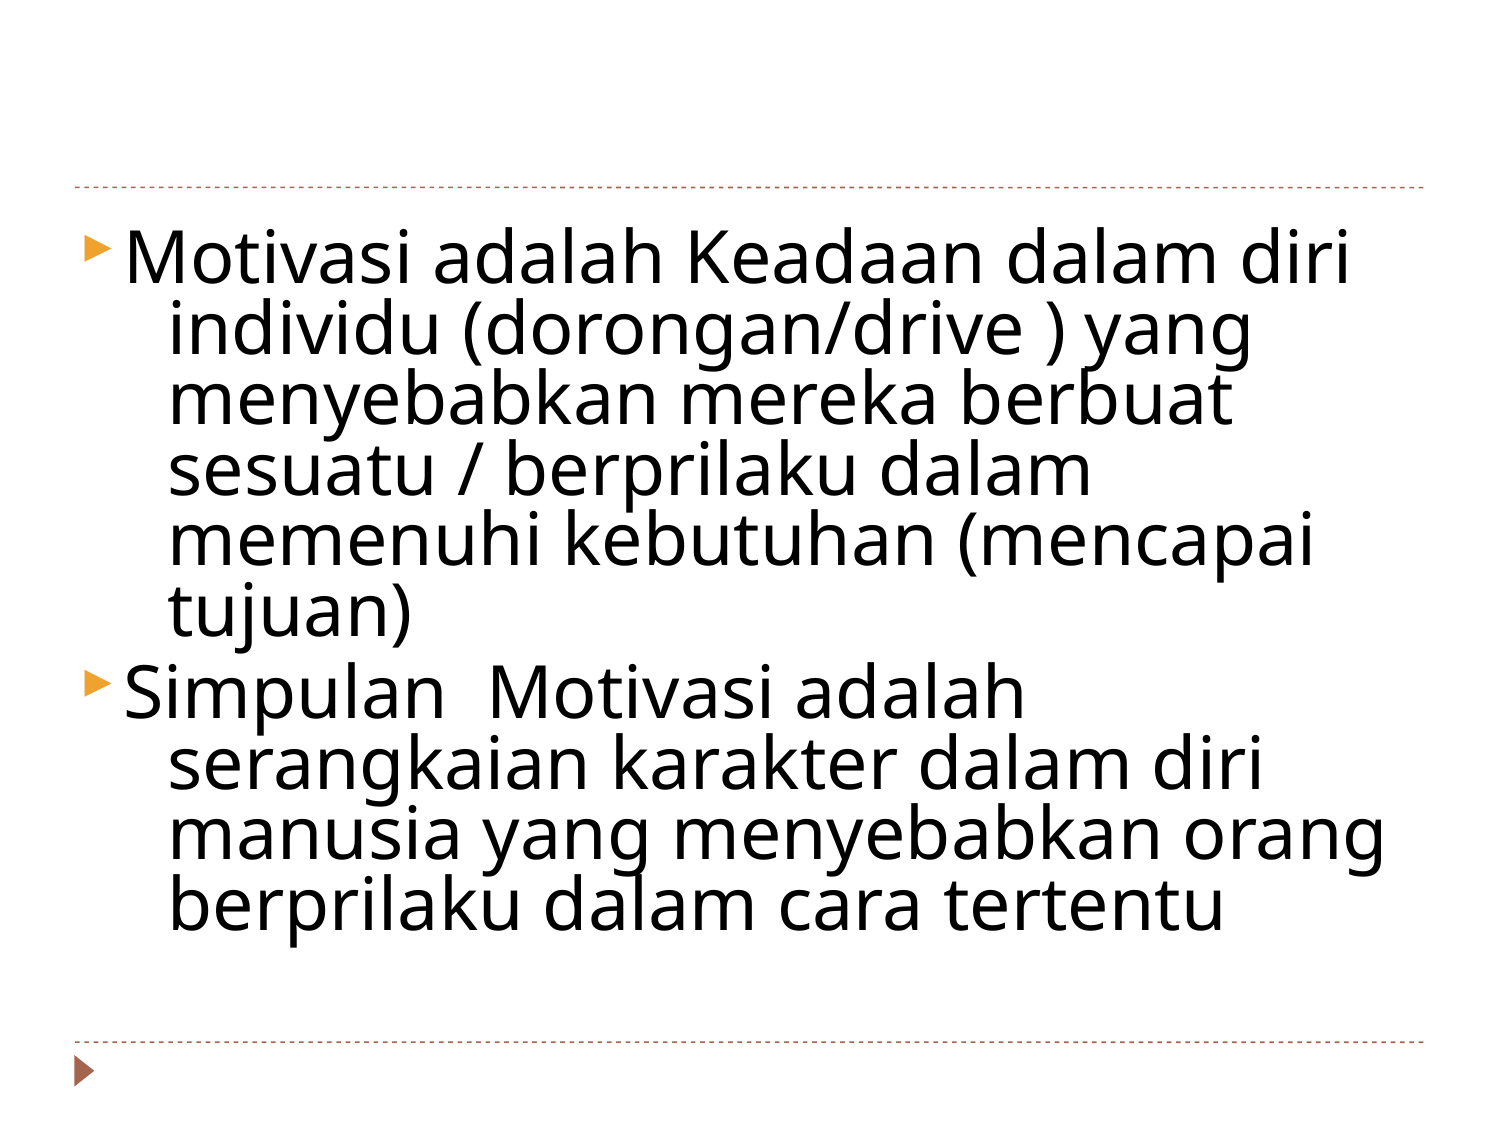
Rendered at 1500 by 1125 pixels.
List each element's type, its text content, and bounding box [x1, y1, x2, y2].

list Motivasi adalah Keadaan dalam diri individu (dorongan/drive ) yang menyebabkan mereka berbuat sesuatu / berprilaku dalam memenuhi kebutuhan (mencapai tujuan) Simpulan Motivasi adalah serangkaian karakter dalam diri manusia yang menyebabkan orang berprilaku dalam cara tertentu [64, 220, 1424, 965]
